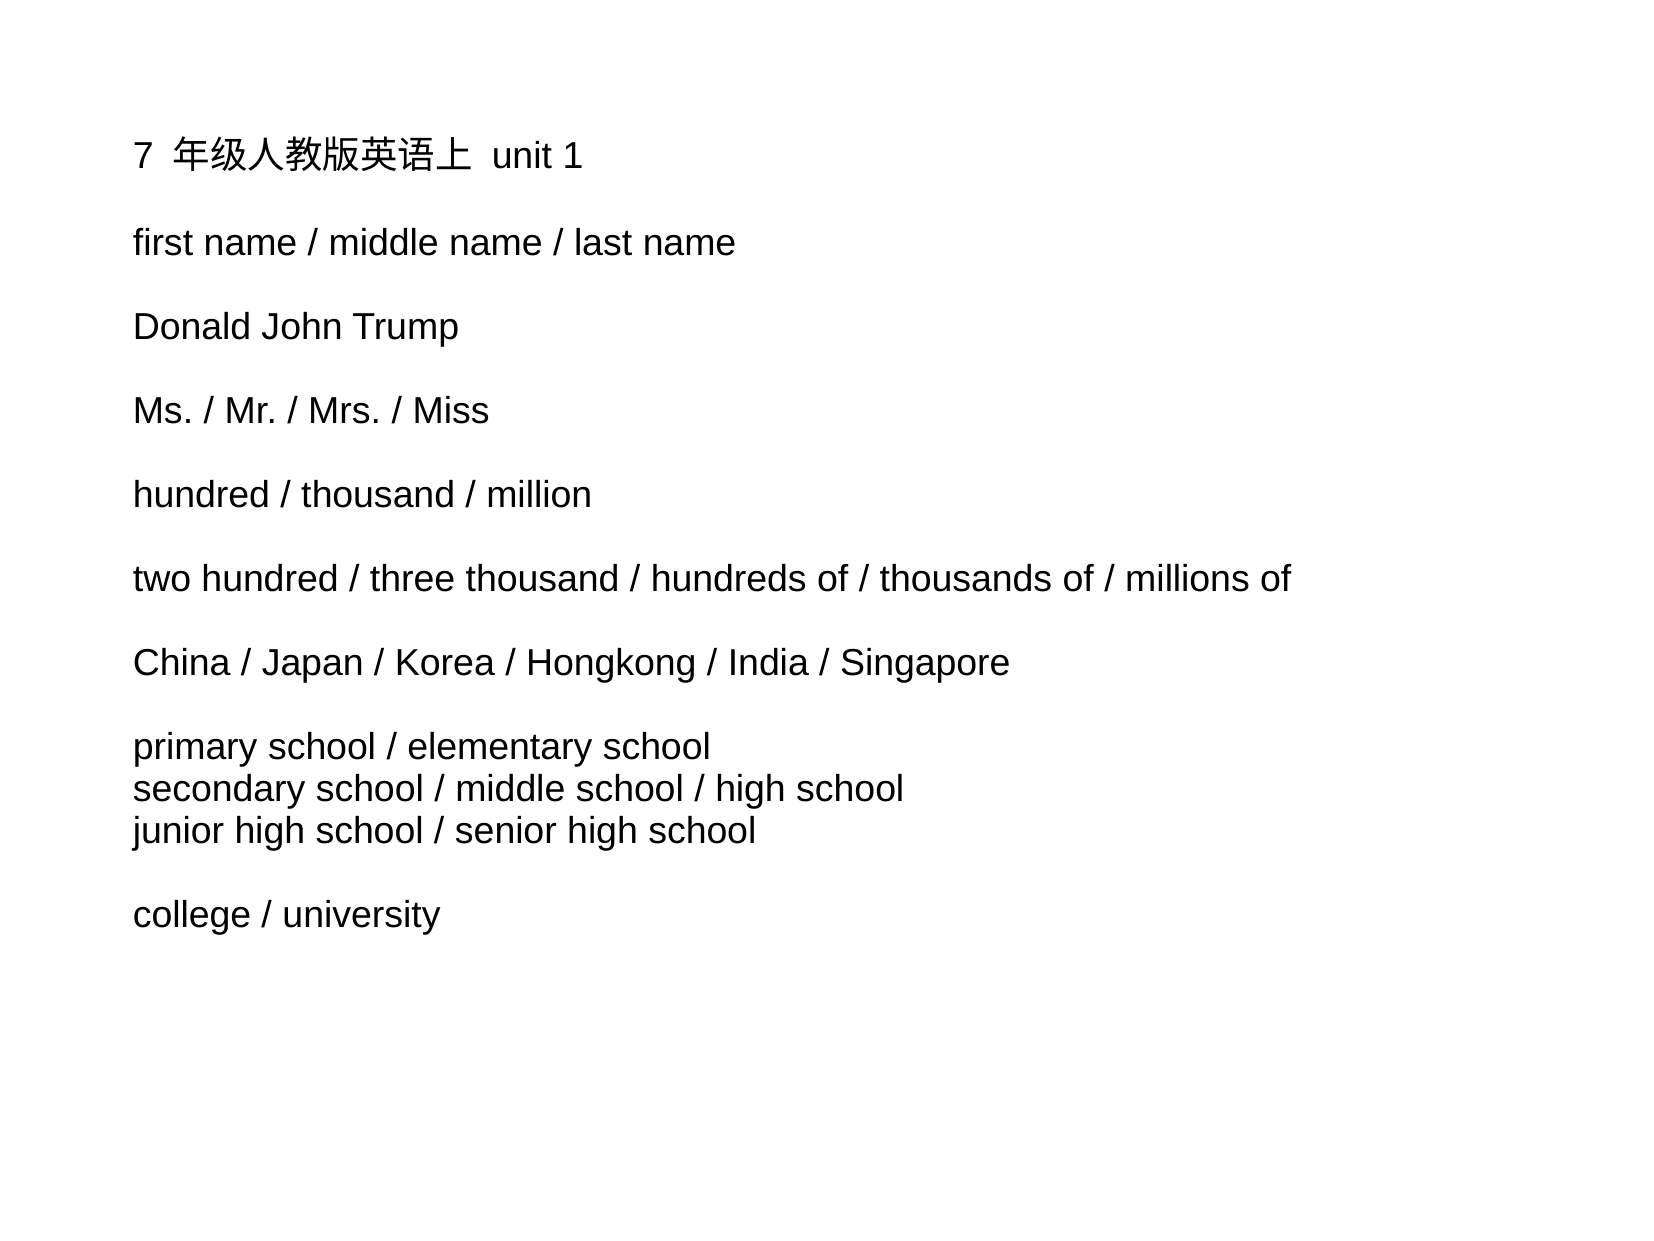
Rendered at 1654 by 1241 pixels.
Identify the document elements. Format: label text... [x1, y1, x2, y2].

text_box 7 年级人教版英语上 unit 1 first name / middle name / last name Donald John Trump Ms. / Mr. / Mrs. / Miss hundred / thousand / million two hundred / three thousand / hundreds of / thousands of / millions of China / Japan / Korea / Hongkong / India / Singapore primary school / elementary school secondary school / middle school / high school junior high school / senior high school college / university [118, 118, 1506, 1101]
